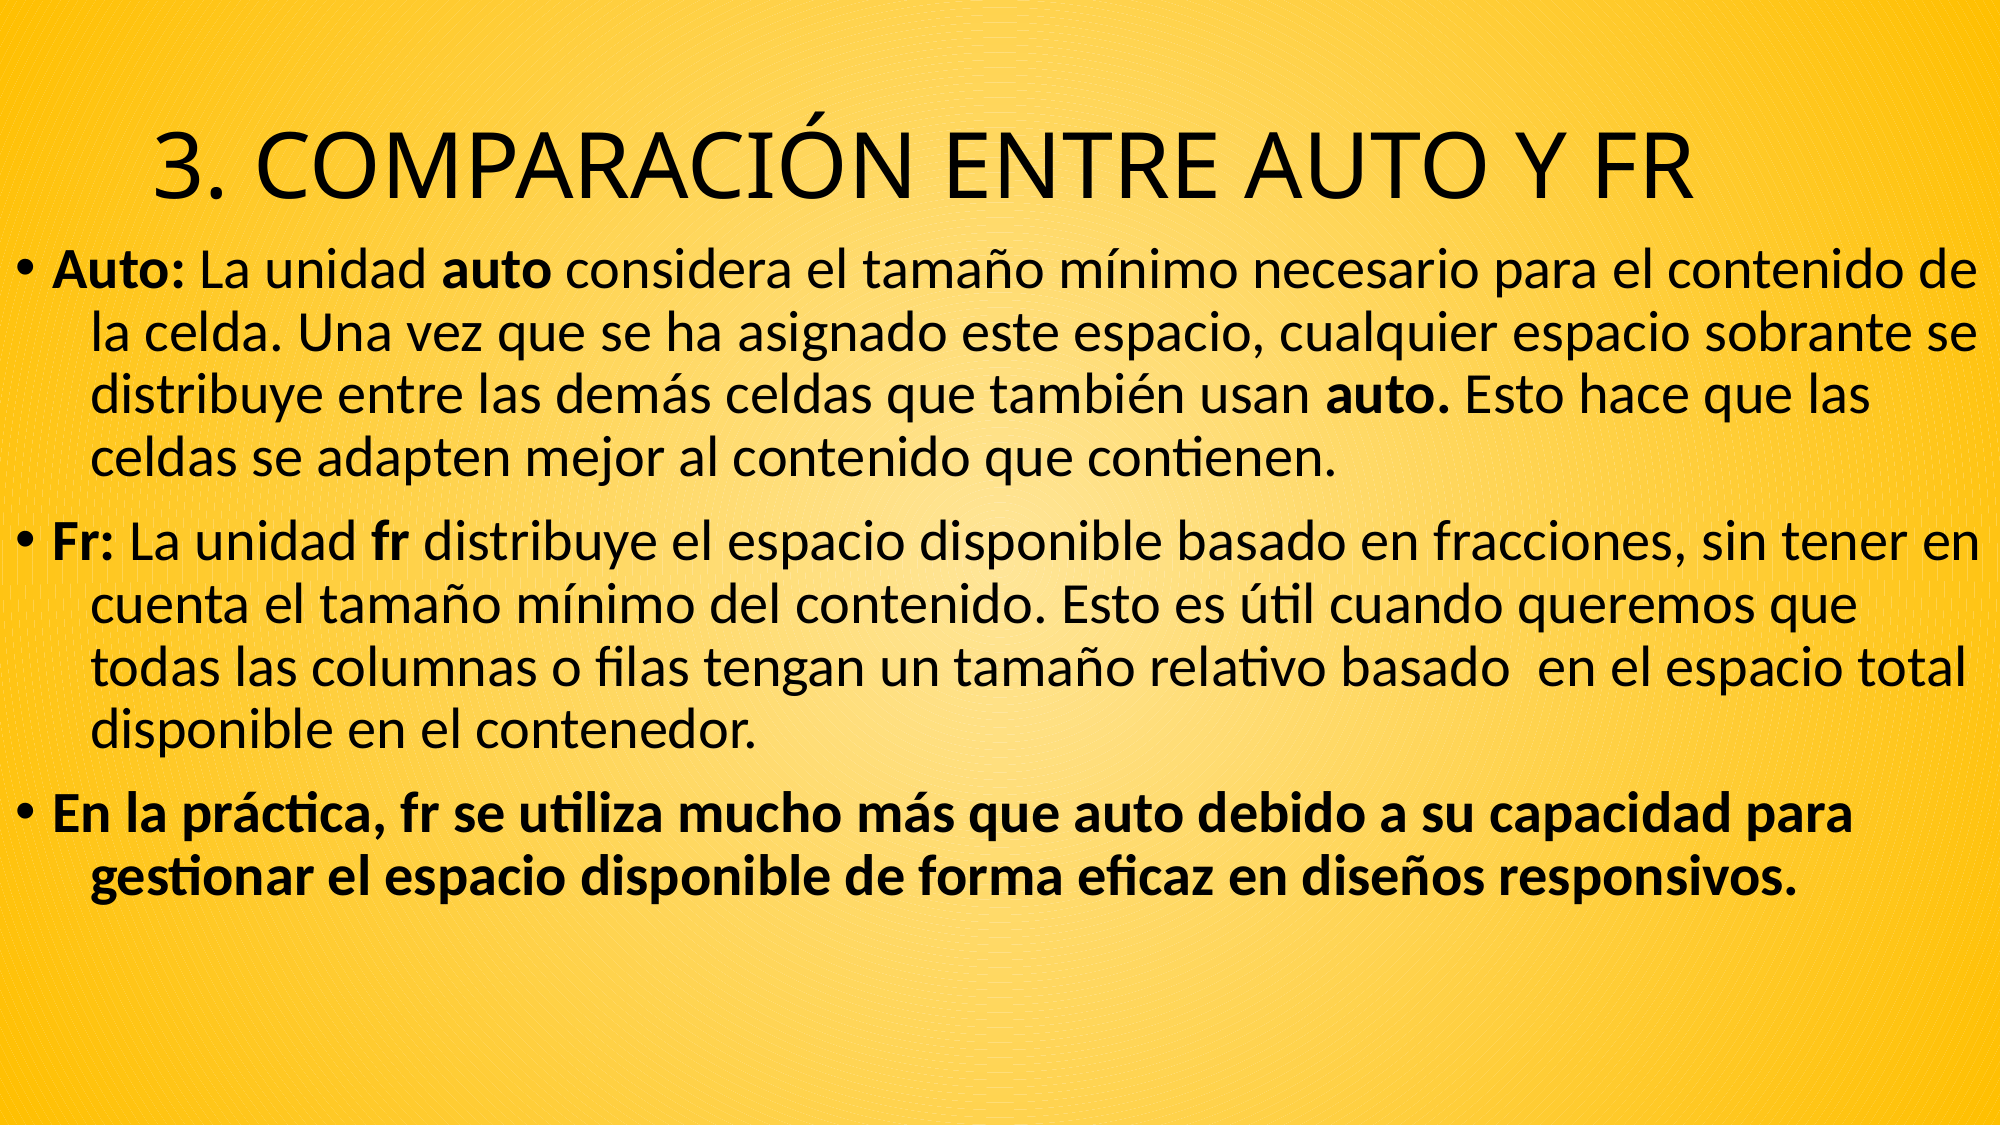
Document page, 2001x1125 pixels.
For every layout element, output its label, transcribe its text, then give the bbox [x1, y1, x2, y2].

title 3. COMPARACIÓN ENTRE AUTO Y FR [137, 59, 1863, 230]
list Auto: La unidad auto considera el tamaño mínimo necesario para el contenido de la celda. Una vez que se ha asignado este espacio, cualquier espacio sobrante se distribuye entre las demás celdas que también usan auto. Esto hace que las celdas se adapten mejor al contenido que contienen. Fr: La unidad fr distribuye el espacio disponible basado en fracciones, sin tener en cuenta el tamaño mínimo del contenido. Esto es útil cuando queremos que todas las columnas o filas tengan un tamaño relativo basado en el espacio total disponible en el contenedor. En la práctica, fr se utiliza mucho más que auto debido a su capacidad para gestionar el espacio disponible de forma eficaz en diseños responsivos. [0, 230, 2000, 1125]
